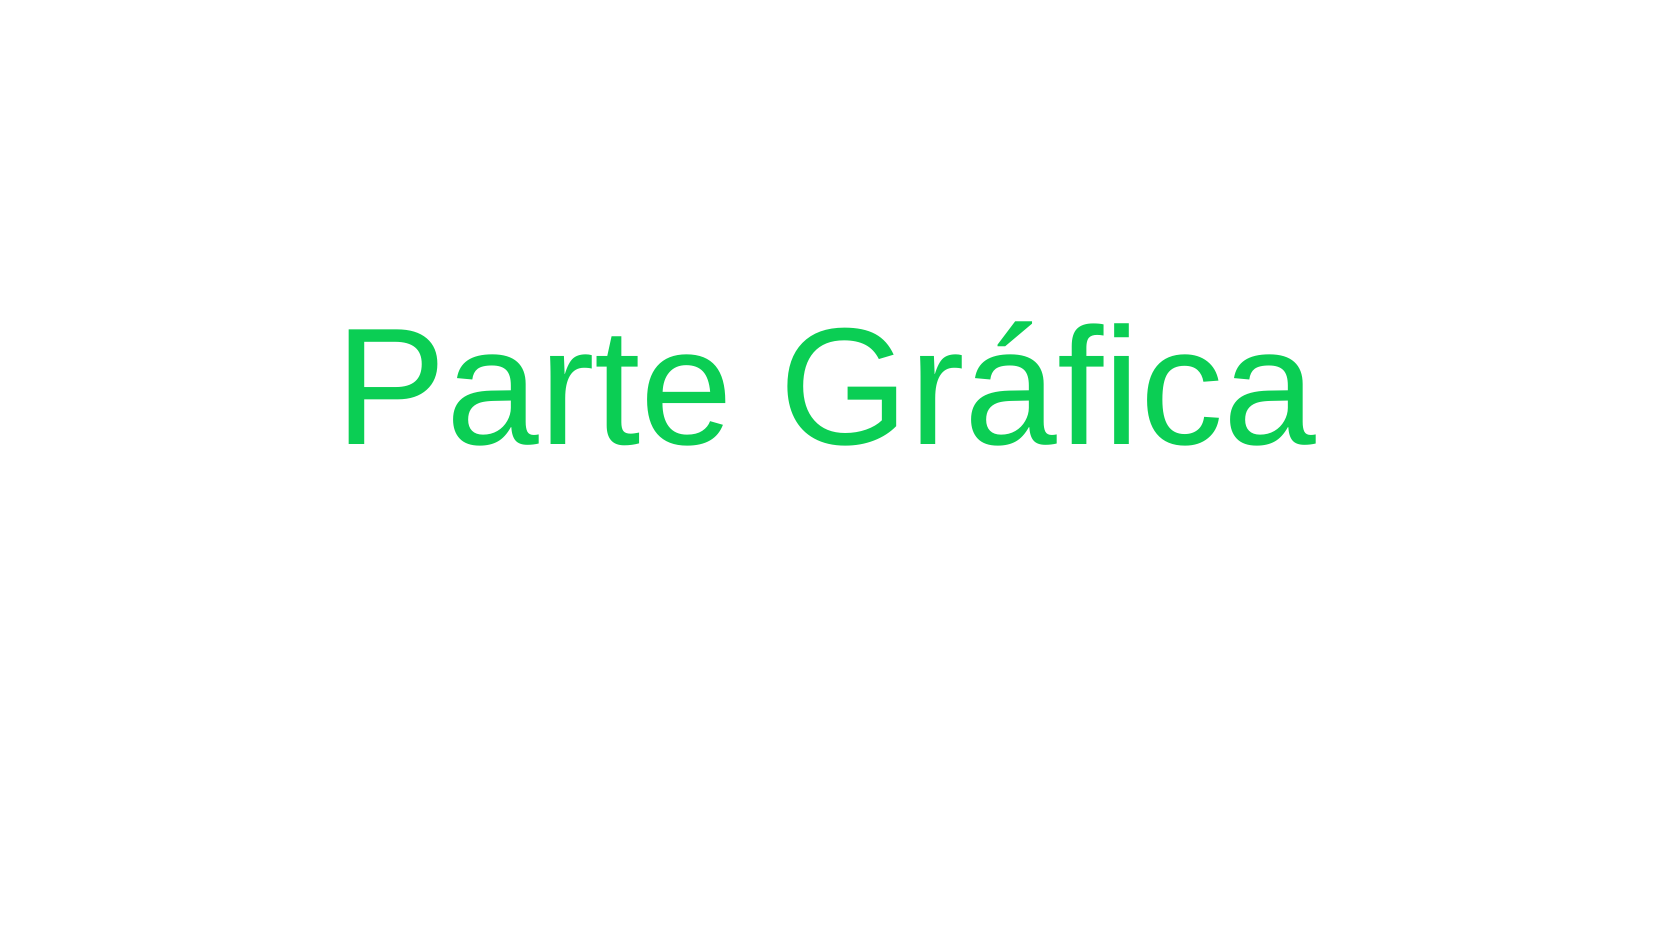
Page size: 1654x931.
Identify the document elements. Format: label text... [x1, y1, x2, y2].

text_box Parte Gráfica [82, 37, 1571, 718]
